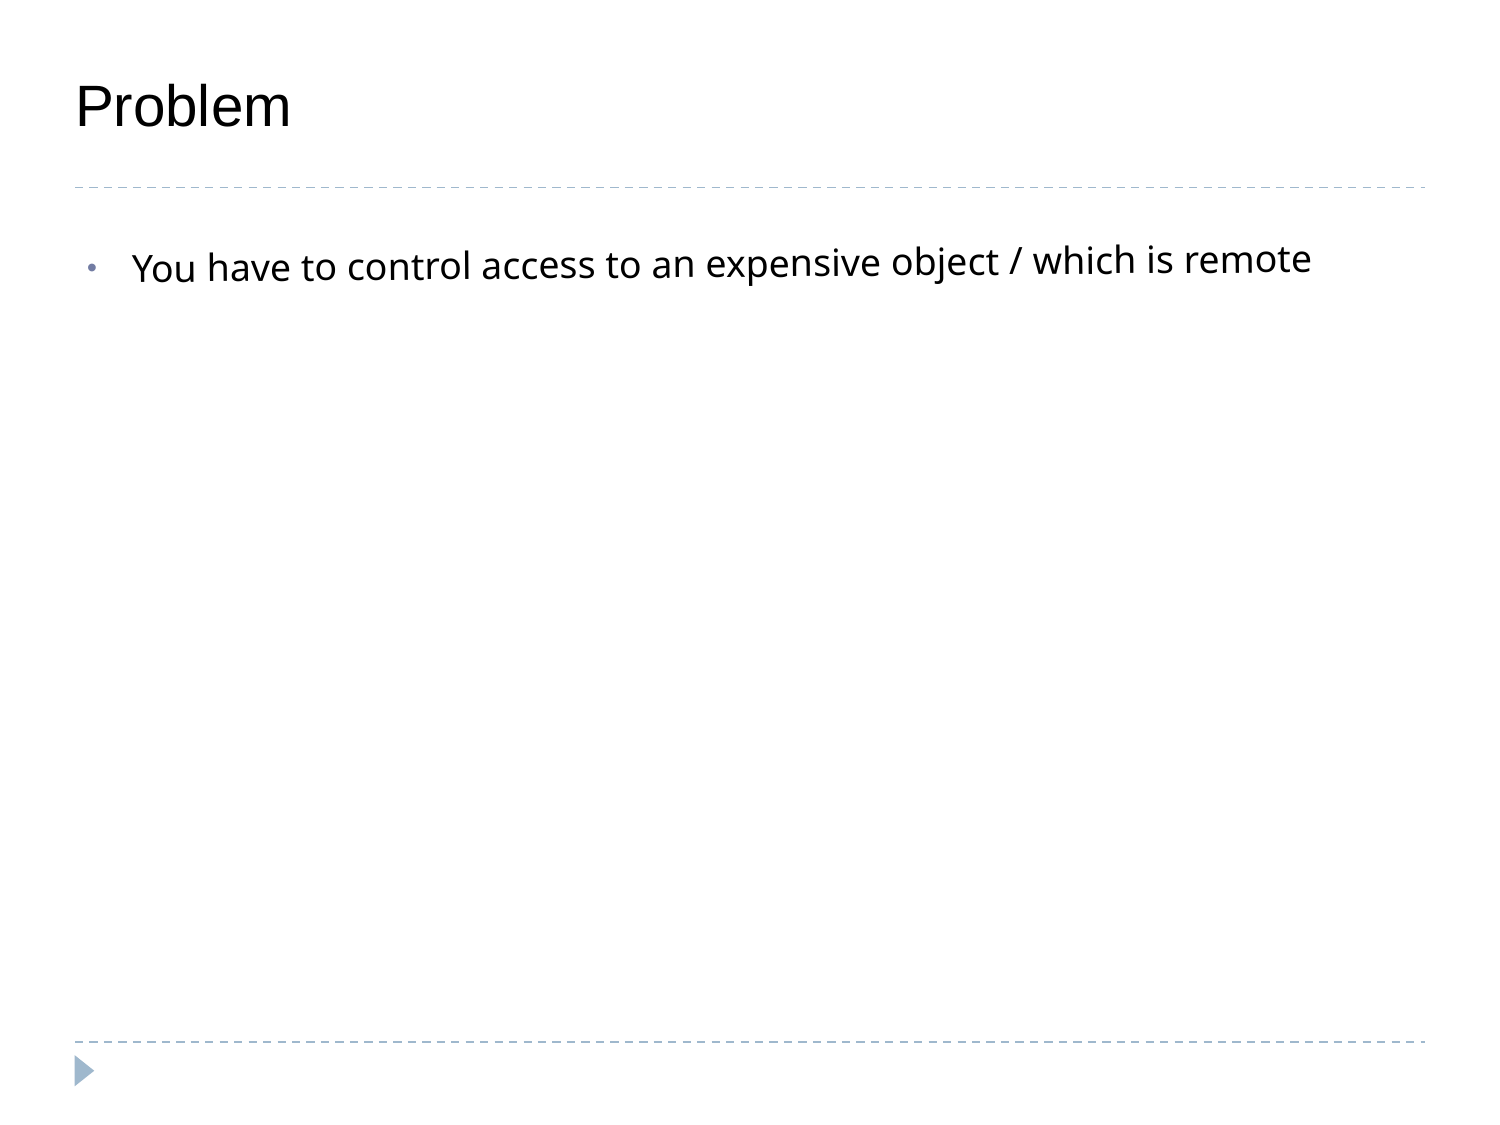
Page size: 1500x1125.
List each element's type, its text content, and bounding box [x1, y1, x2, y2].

title Problem [75, 24, 1425, 188]
list You have to control access to an expensive object / which is remote [71, 225, 1430, 1014]
